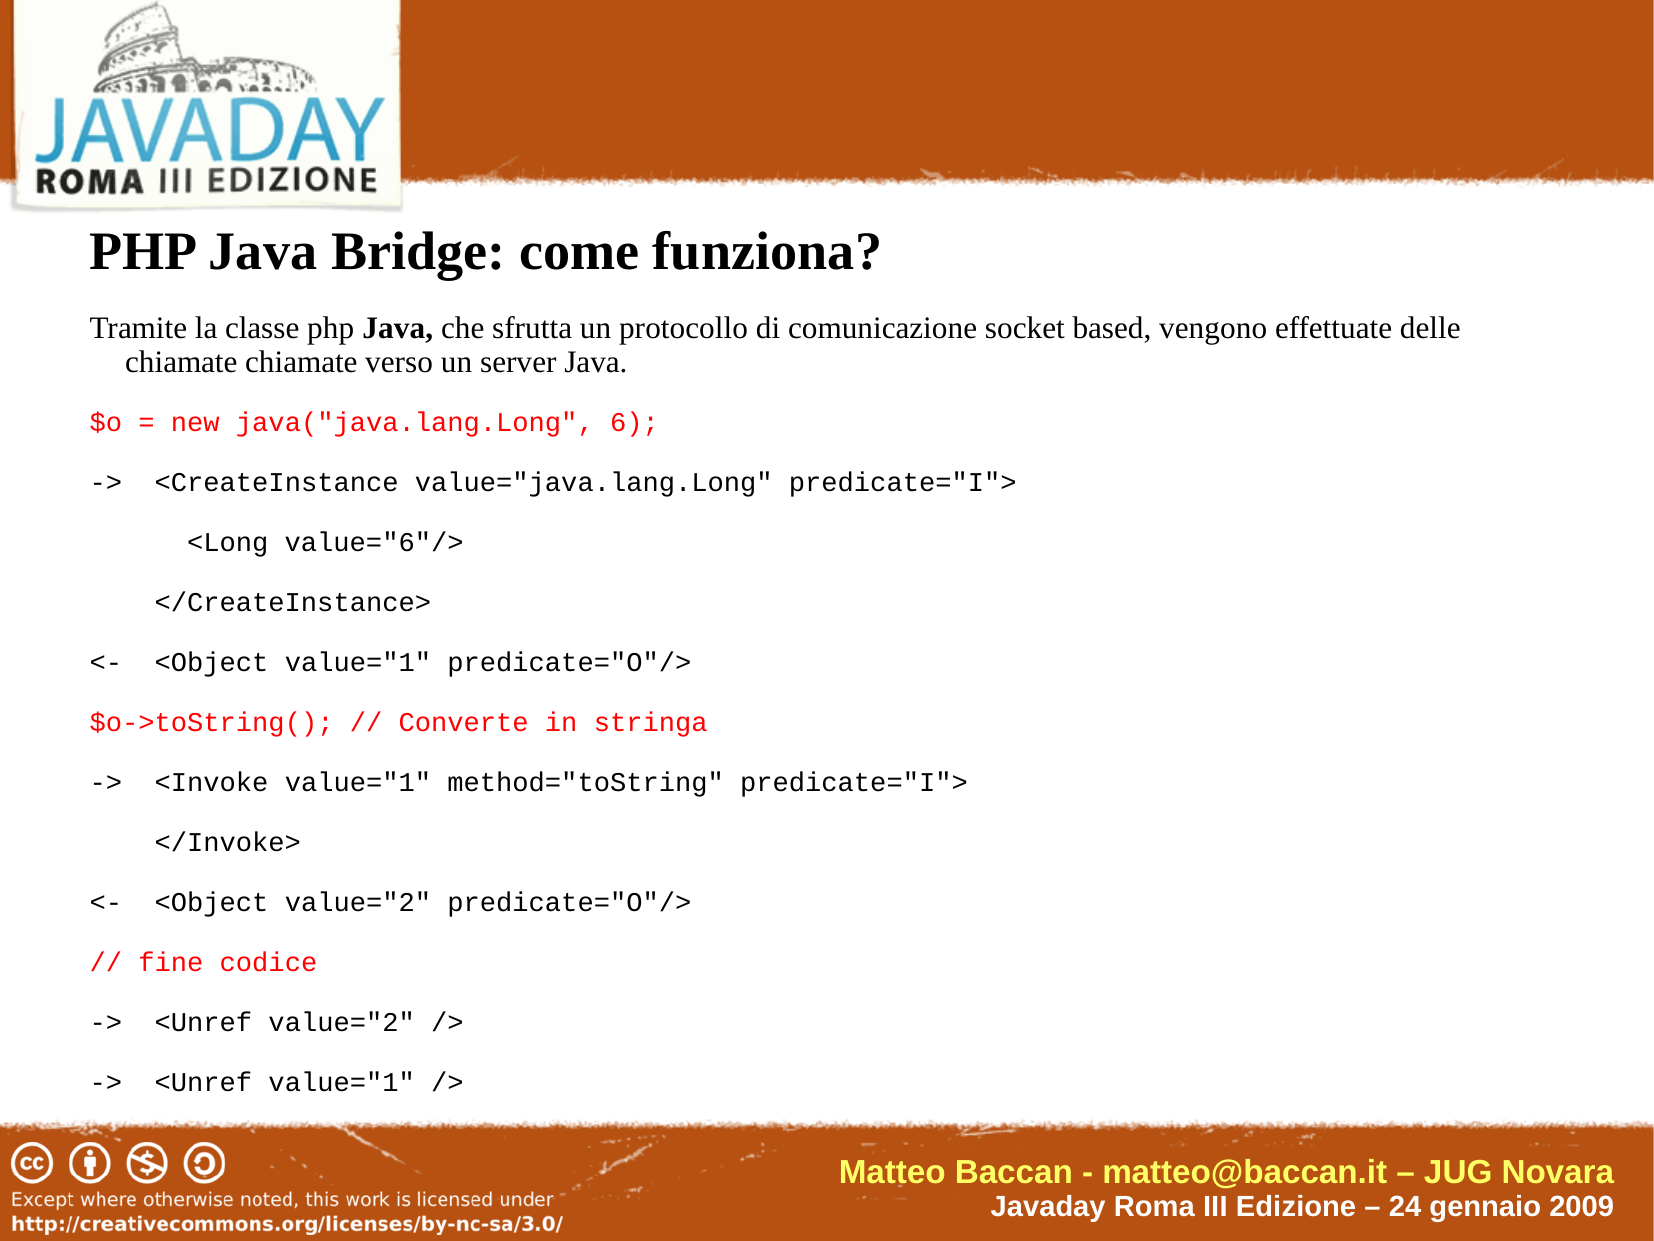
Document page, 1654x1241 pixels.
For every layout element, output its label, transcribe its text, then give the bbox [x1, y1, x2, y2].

picture [0, 1007, 1654, 1241]
picture [0, 0, 1654, 231]
list PHP Java Bridge: come funziona? Tramite la classe php Java, che sfrutta un protocollo di comunicazione socket based, vengono effettuate delle chiamate chiamate verso un server Java. $o = new java("java.lang.Long", 6); -> <CreateInstance value="java.lang.Long" predicate="I"> <Long value="6"/> </CreateInstance> <- <Object value="1" predicate="O"/> $o->toString(); // Converte in stringa -> <Invoke value="1" method="toString" predicate="I"> </Invoke> <- <Object value="2" predicate="O"/> // fine codice -> <Unref value="2" /> -> <Unref value="1" /> [54, 221, 1543, 1086]
